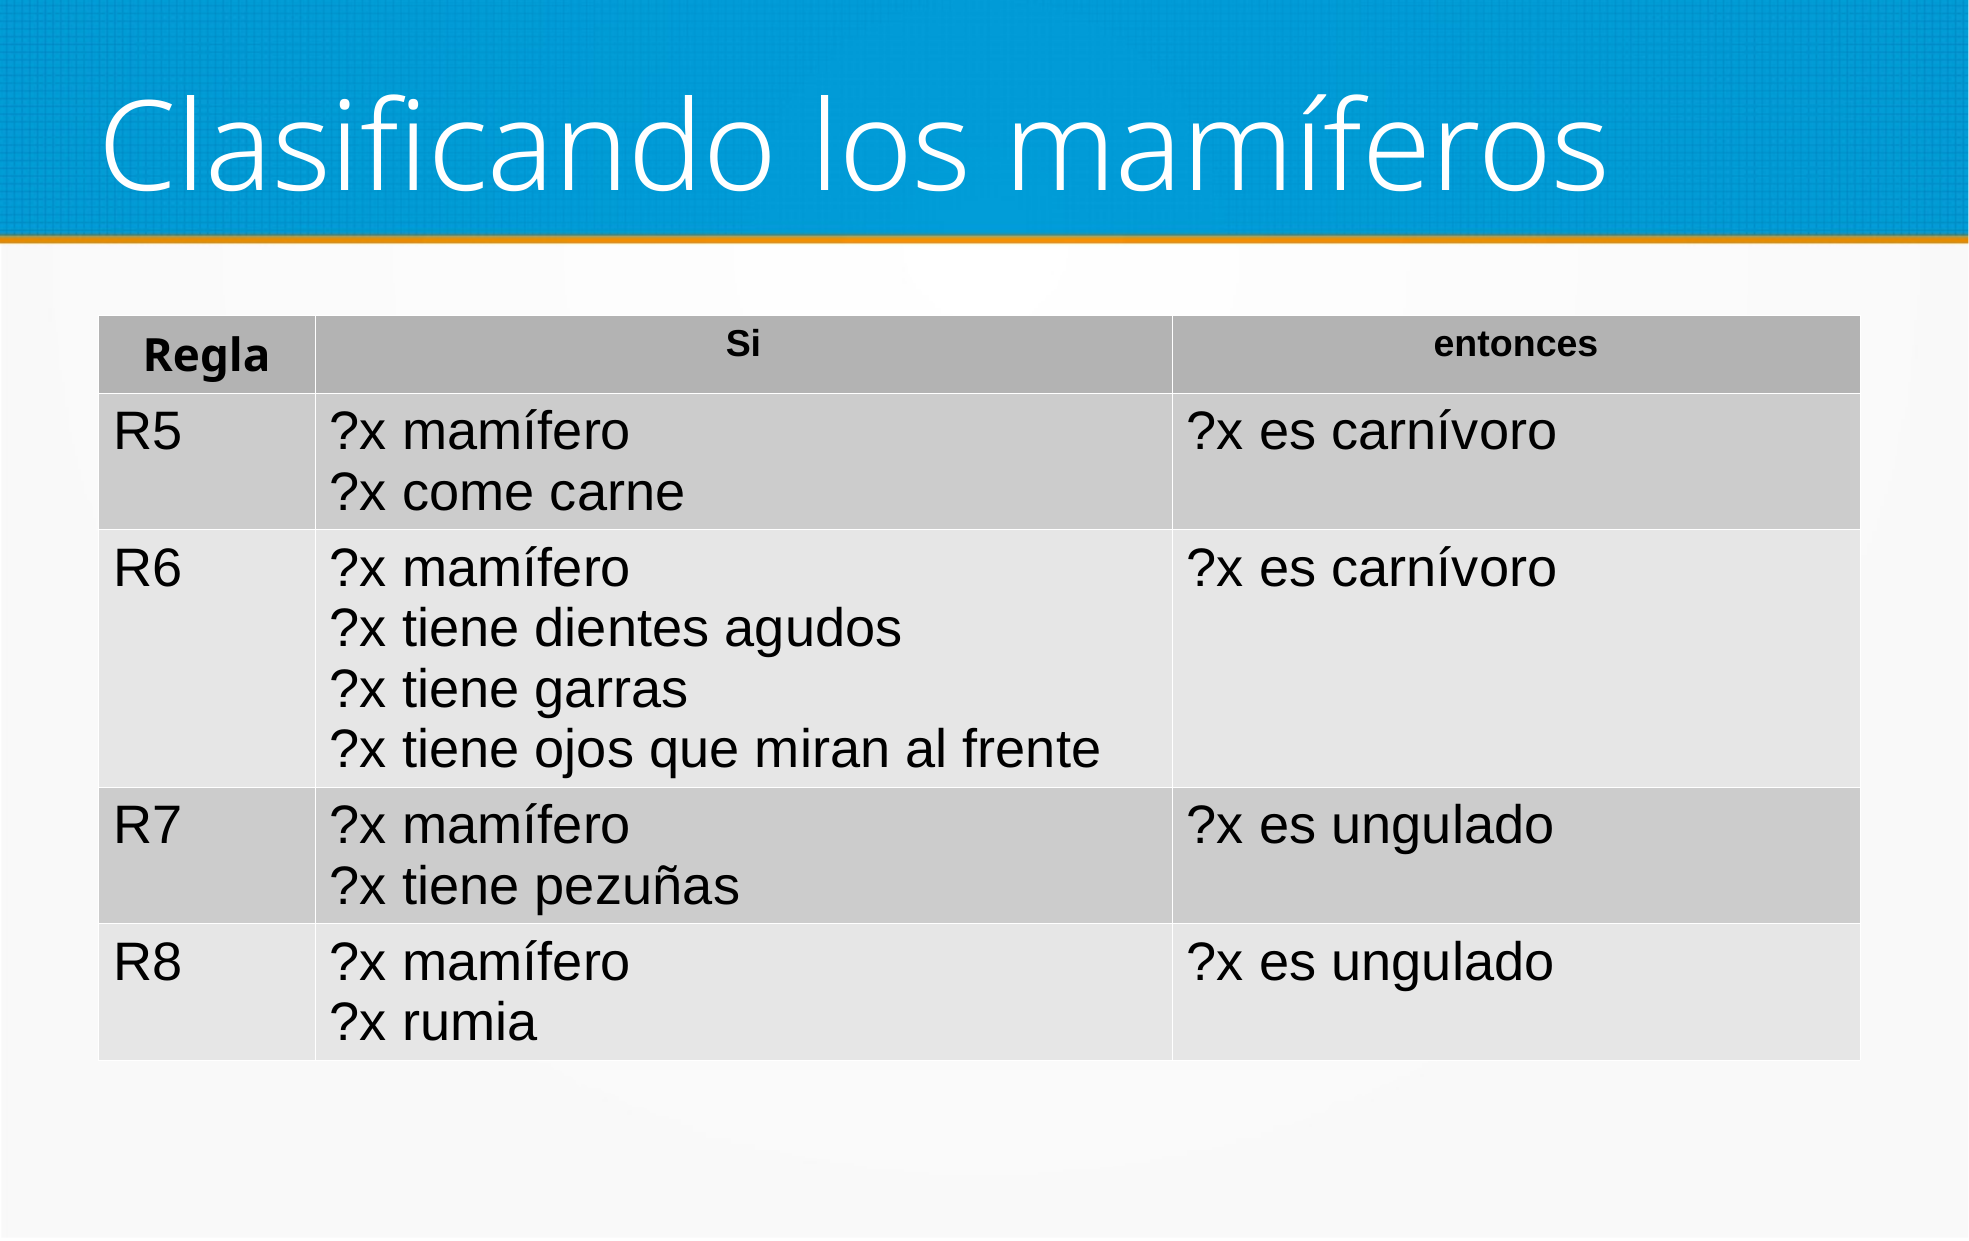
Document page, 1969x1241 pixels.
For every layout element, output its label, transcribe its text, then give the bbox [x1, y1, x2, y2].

table_header Regla [99, 316, 315, 393]
table_cell ?x mamífero ?x tiene pezuñas [316, 788, 1172, 923]
table_cell R5 [99, 394, 315, 529]
table_cell R8 [99, 924, 315, 1060]
table_cell ?x mamífero ?x rumia [316, 924, 1172, 1060]
table_cell ?x mamífero ?x tiene dientes agudos ?x tiene garras ?x tiene ojos que miran al frente [316, 530, 1172, 787]
picture [0, 233, 1969, 1241]
table_cell R6 [99, 530, 315, 787]
table_cell ?x mamífero ?x come carne [316, 394, 1172, 529]
title Clasificando los mamíferos [98, 19, 1870, 227]
table_cell ?x es carnívoro [1173, 394, 1860, 529]
table_cell ?x es carnívoro [1173, 530, 1860, 787]
table_header entonces [1173, 316, 1860, 393]
table_cell R7 [99, 788, 315, 923]
table_header Si [316, 316, 1172, 393]
table_cell ?x es ungulado [1173, 924, 1860, 1060]
table_cell ?x es ungulado [1173, 788, 1860, 923]
